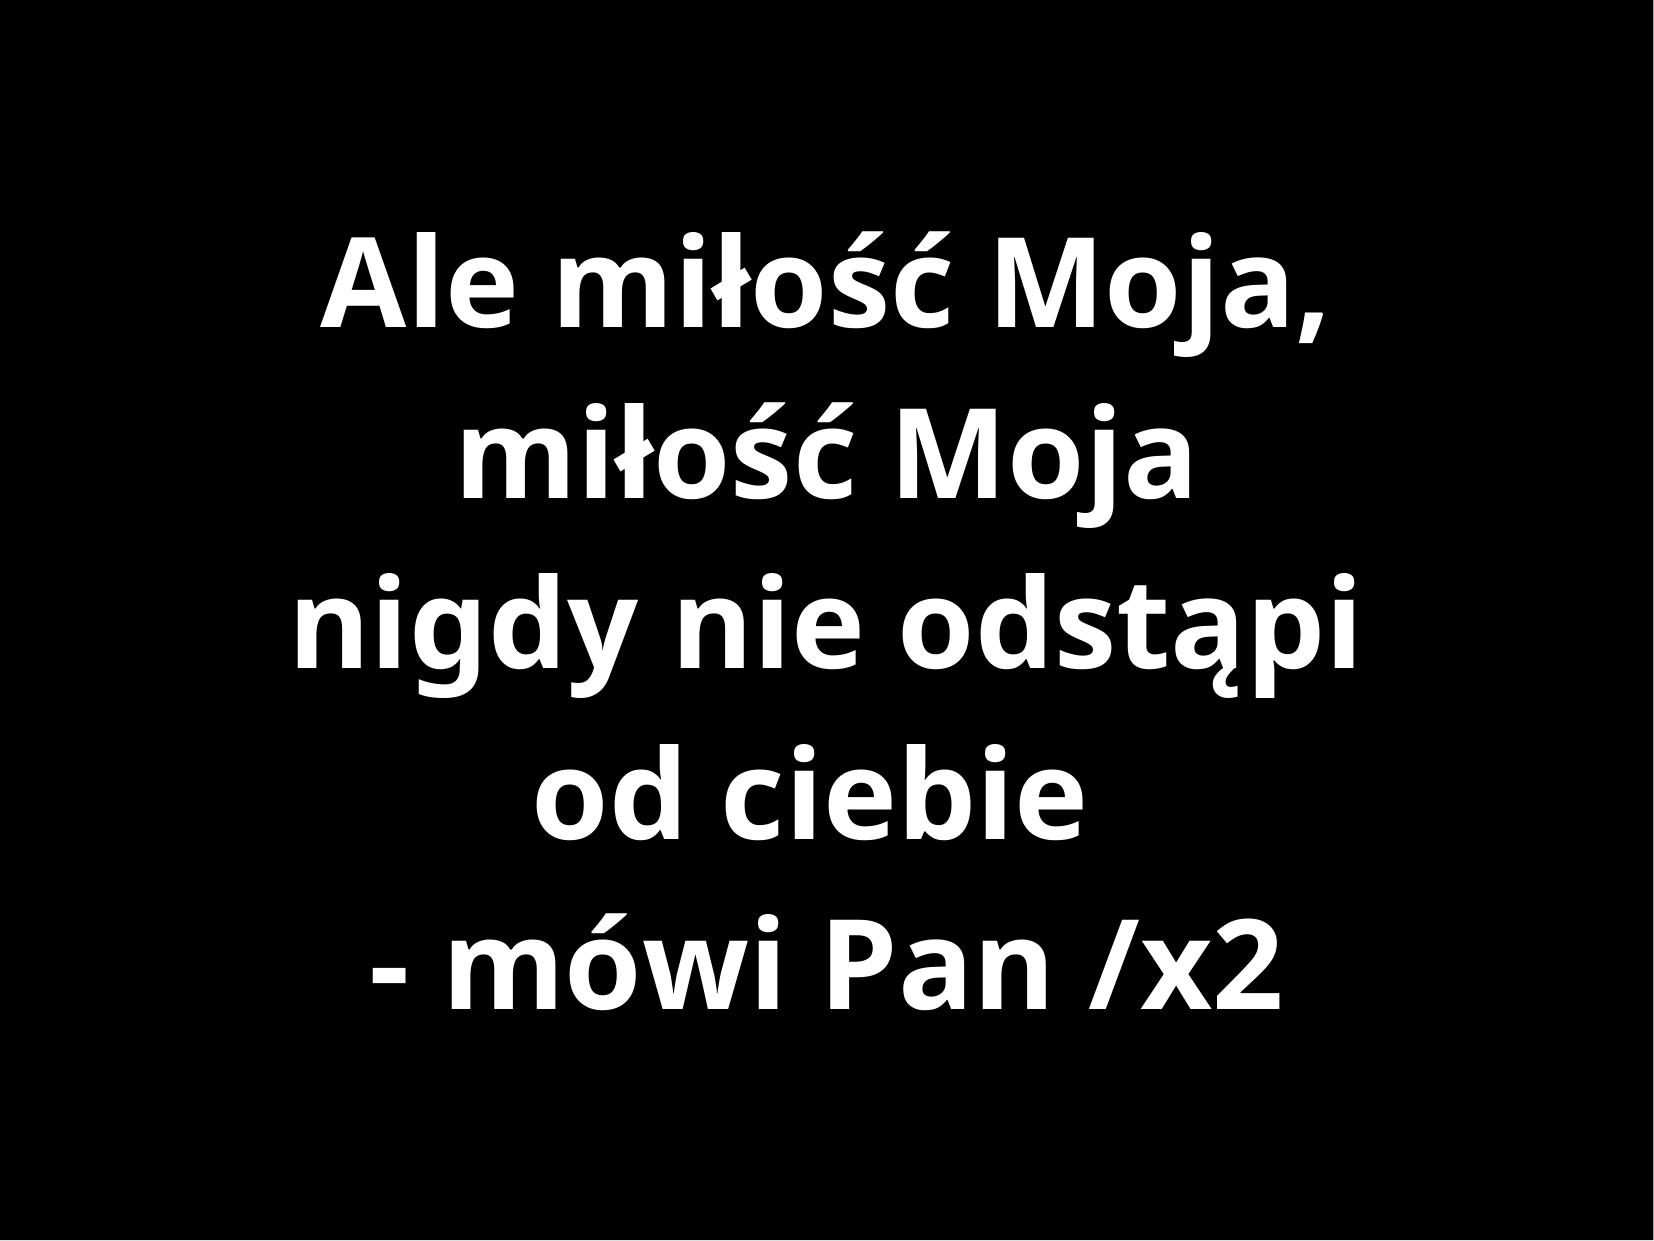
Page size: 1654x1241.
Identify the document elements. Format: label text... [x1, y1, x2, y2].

title Ale miłość Moja, miłość Moja nigdy nie odstąpi od ciebie - mówi Pan /x2 [0, 0, 1654, 1241]
